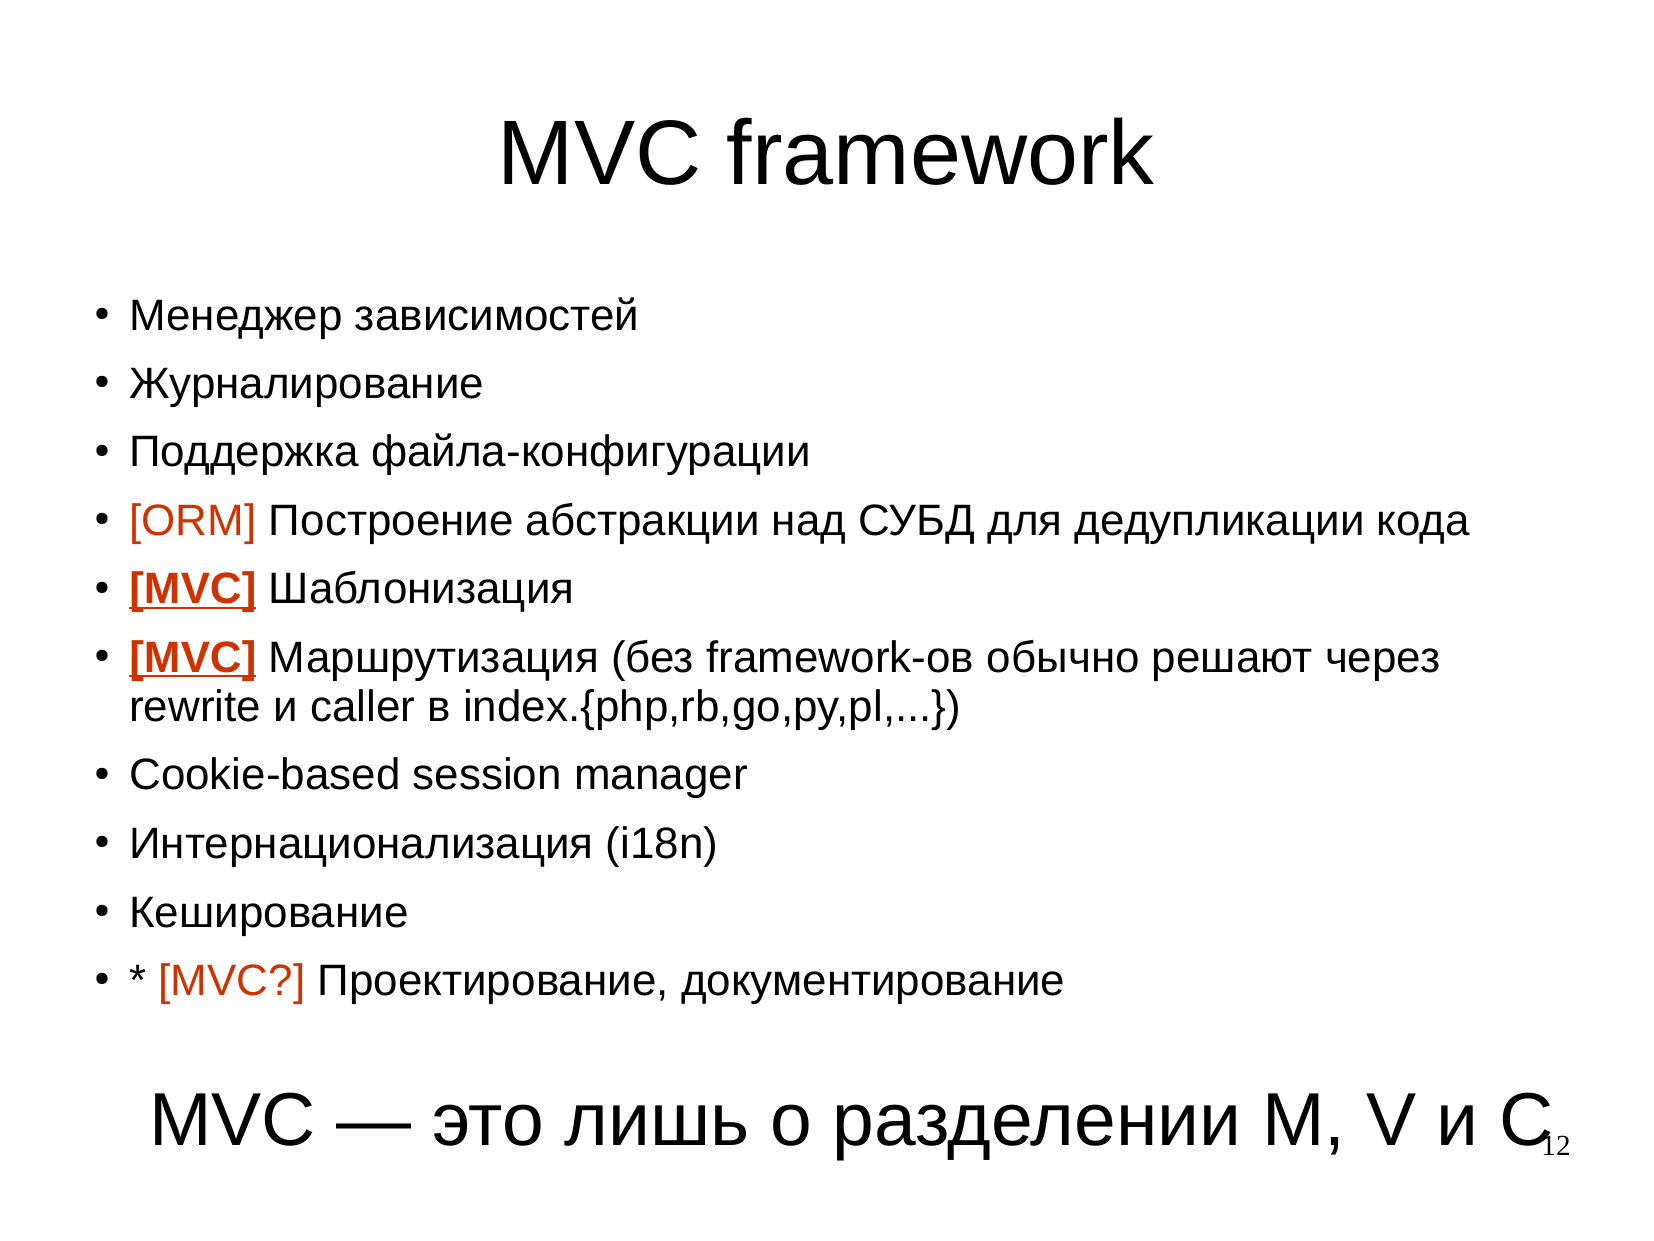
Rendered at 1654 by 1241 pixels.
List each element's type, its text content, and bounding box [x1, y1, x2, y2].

list Менеджер зависимостей Журналирование Поддержка файла-конфигурации [ORM] Построение абстракции над СУБД для дедупликации кода [MVC] Шаблонизация [MVC] Маршрутизация (без framework-ов обычно решают через rewrite и caller в index.{php,rb,go,py,pl,...}) Cookie-based session manager Интернационализация (i18n) Кеширование * [MVC?] Проектирование, документирование [82, 290, 1571, 1006]
title MVC framework [82, 49, 1571, 257]
text_box MVC — это лишь о разделении M, V и C [134, 1069, 1570, 1188]
